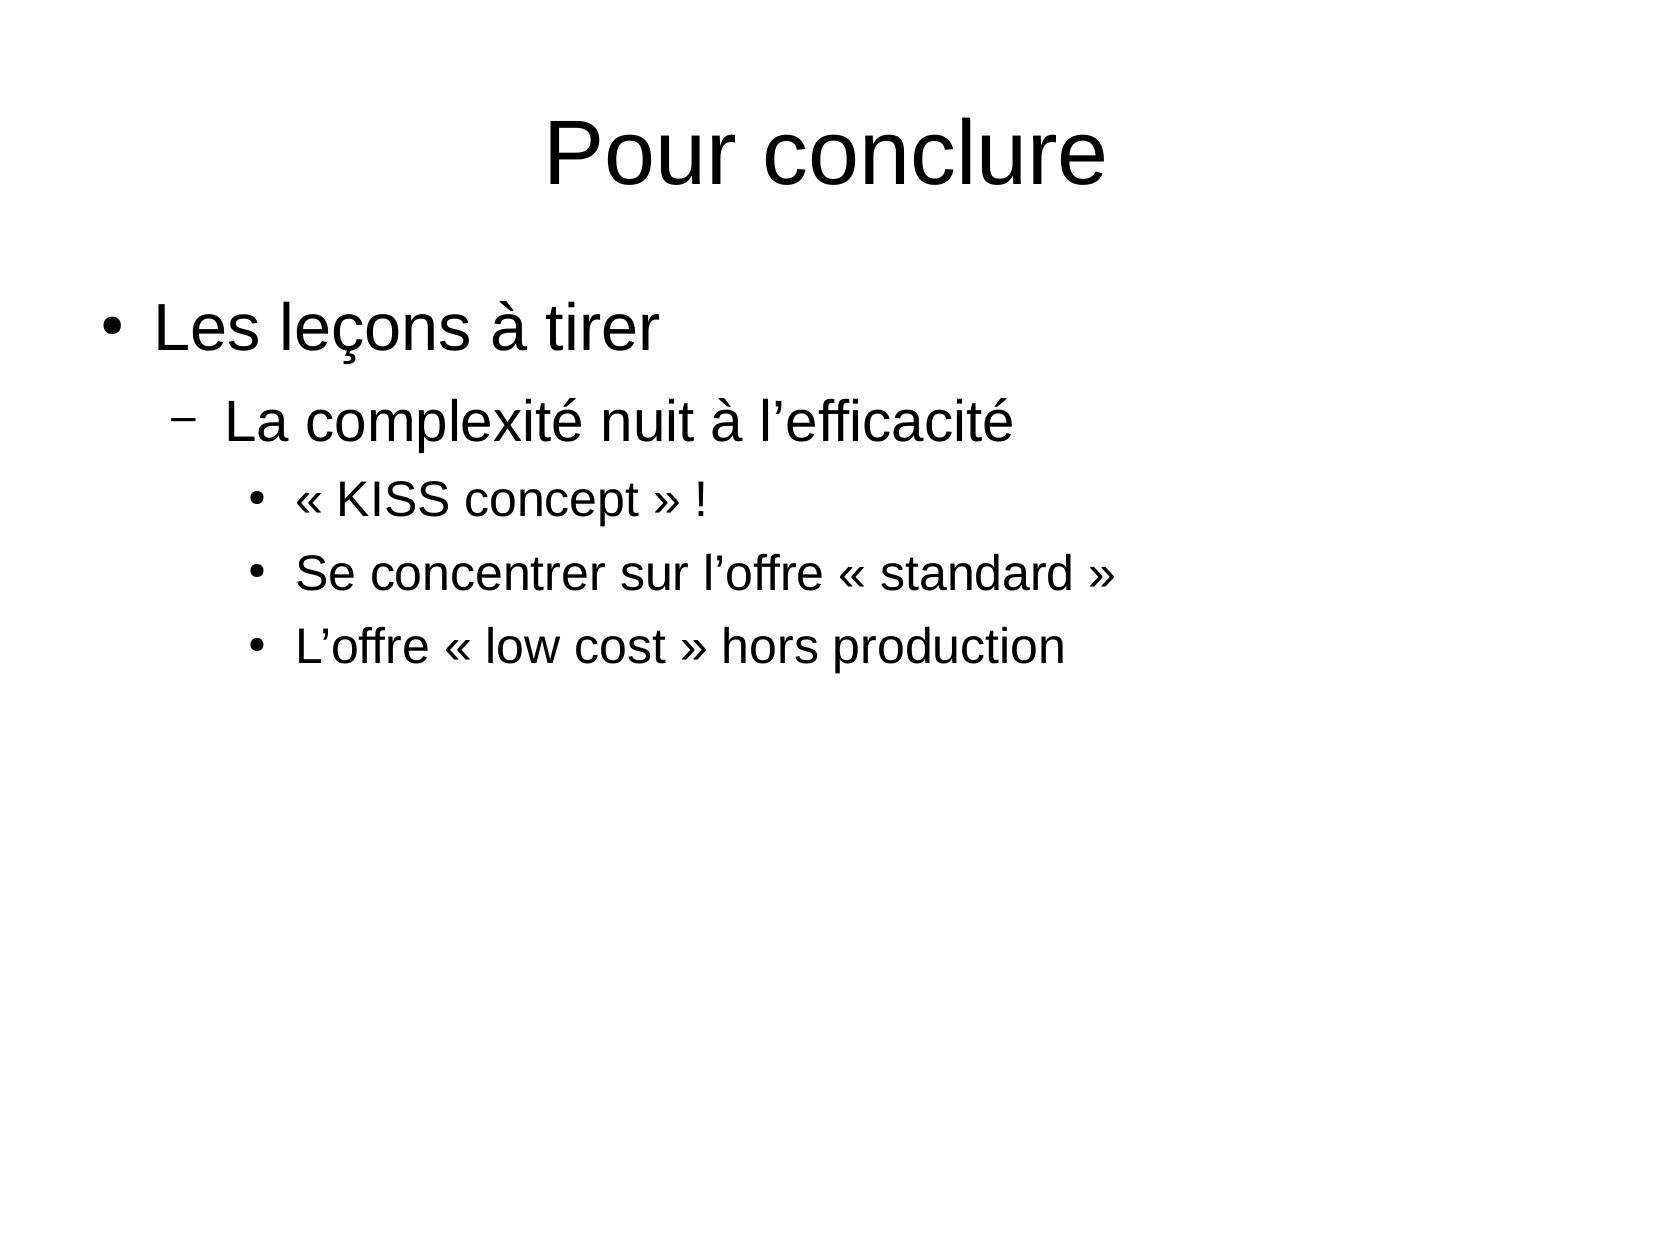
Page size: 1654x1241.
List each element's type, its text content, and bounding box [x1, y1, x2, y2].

list Les leçons à tirer La complexité nuit à l’efficacité « KISS concept » ! Se concentrer sur l’offre « standard » L’offre « low cost » hors production [82, 290, 1571, 1010]
title Pour conclure [82, 49, 1571, 257]
